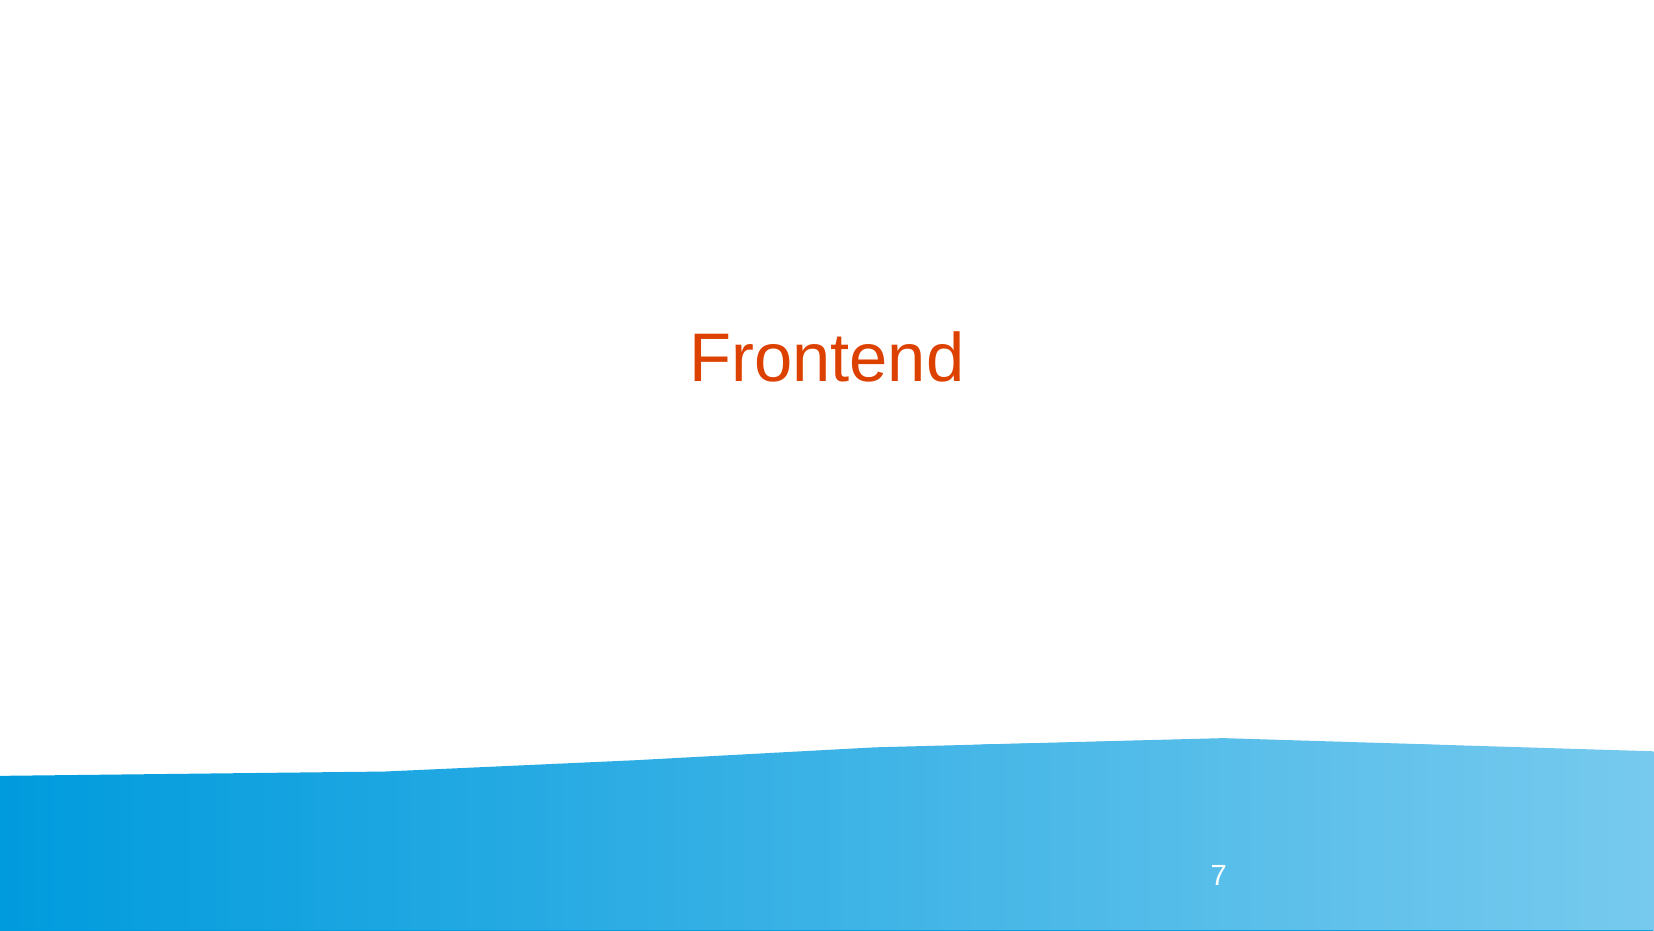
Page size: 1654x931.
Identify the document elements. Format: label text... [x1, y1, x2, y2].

title Frontend [88, 265, 1565, 443]
